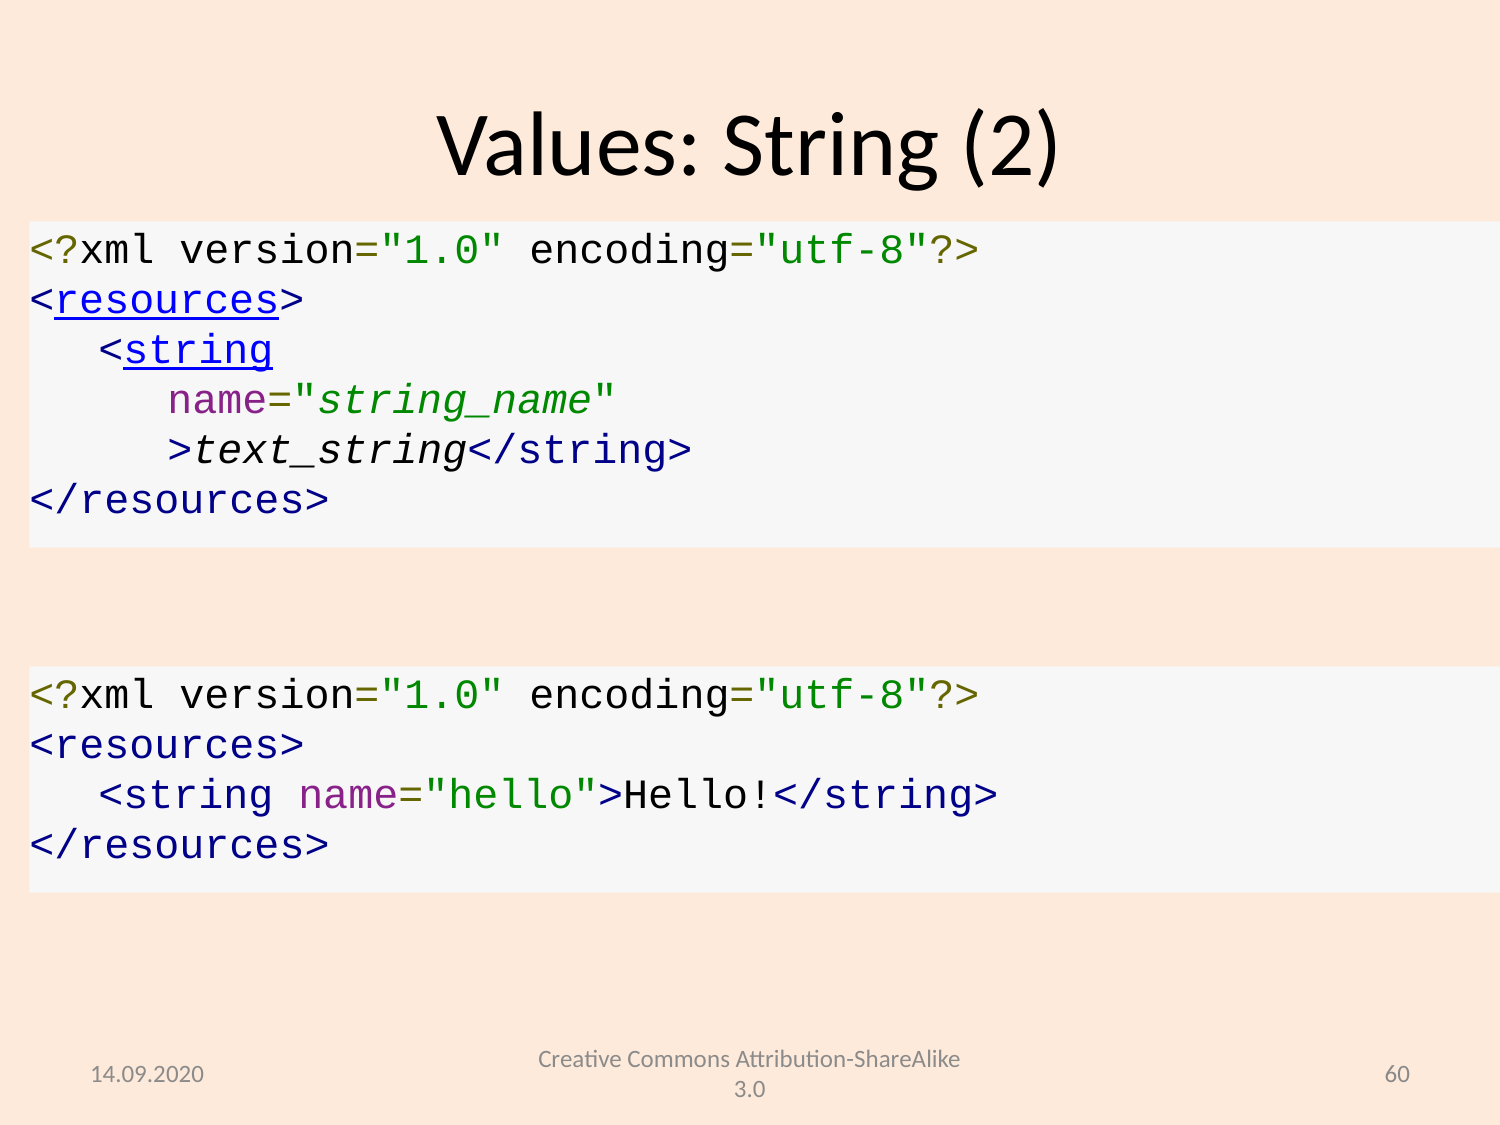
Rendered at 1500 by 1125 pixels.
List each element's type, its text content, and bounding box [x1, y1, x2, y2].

slide_number <number> [1074, 1042, 1425, 1103]
text_box <?xml version="1.0" encoding="utf-8"?> <resources> <string name="string_name" >text_string</string> </resources> [29, 221, 1500, 548]
footer Creative Commons Attribution-ShareAlike 3.0 [512, 1042, 988, 1103]
text_box <?xml version="1.0" encoding="utf-8"?> <resources> <string name="hello">Hello!</string> </resources> [29, 666, 1500, 893]
title Values: String (2) [75, 45, 1425, 221]
